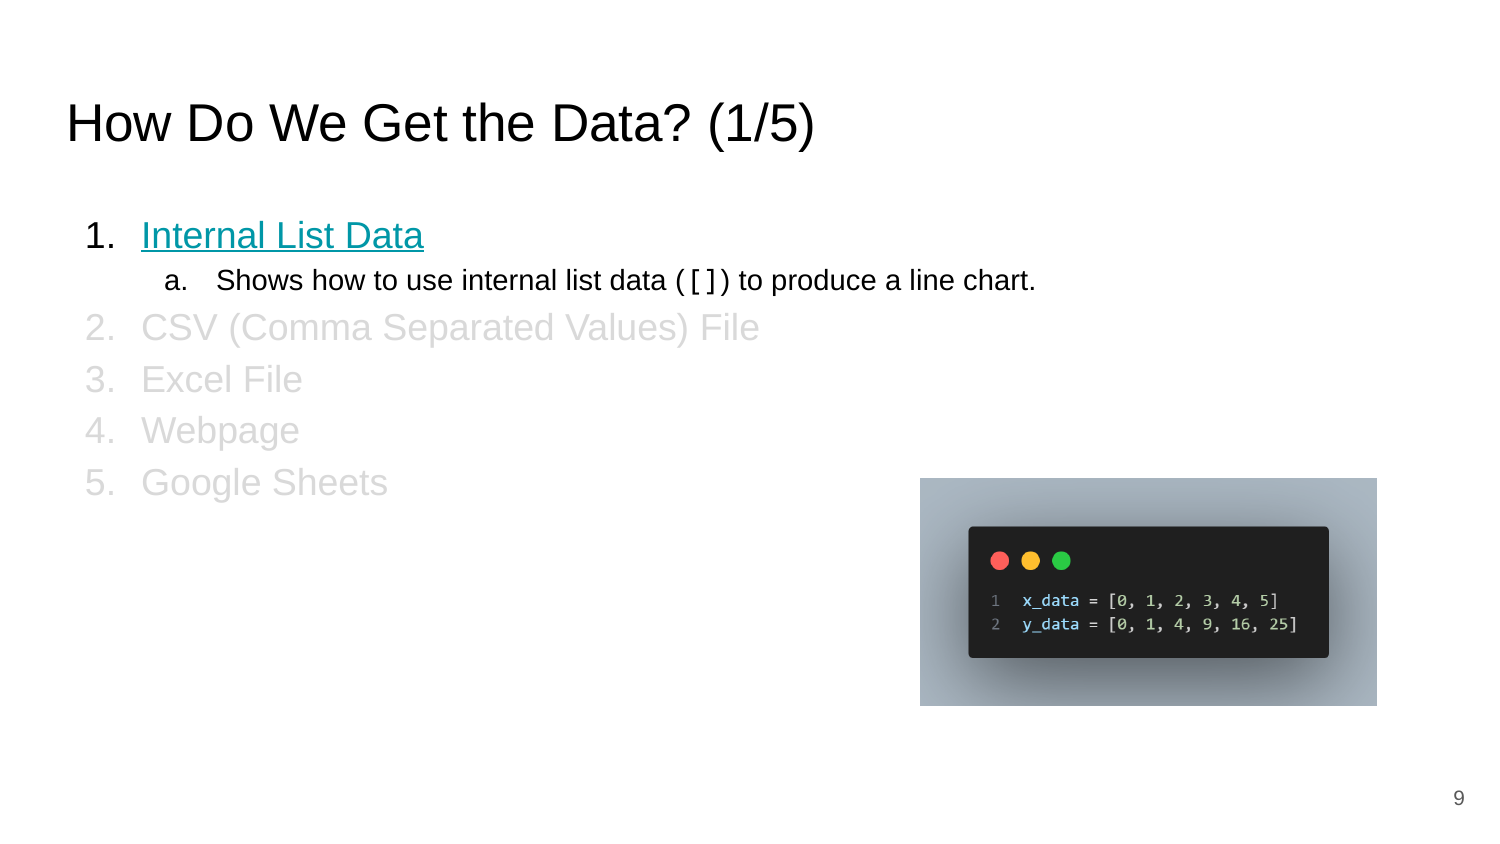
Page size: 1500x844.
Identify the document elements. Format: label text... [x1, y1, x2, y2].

picture [920, 478, 1377, 706]
title How Do We Get the Data? (1/5) [51, 72, 1449, 167]
list Internal List Data Shows how to use internal list data ([]) to produce a line chart. CSV (Comma Separated Values) File Excel File Webpage Google Sheets [51, 189, 1434, 750]
slide_number <number> [1389, 764, 1480, 830]
